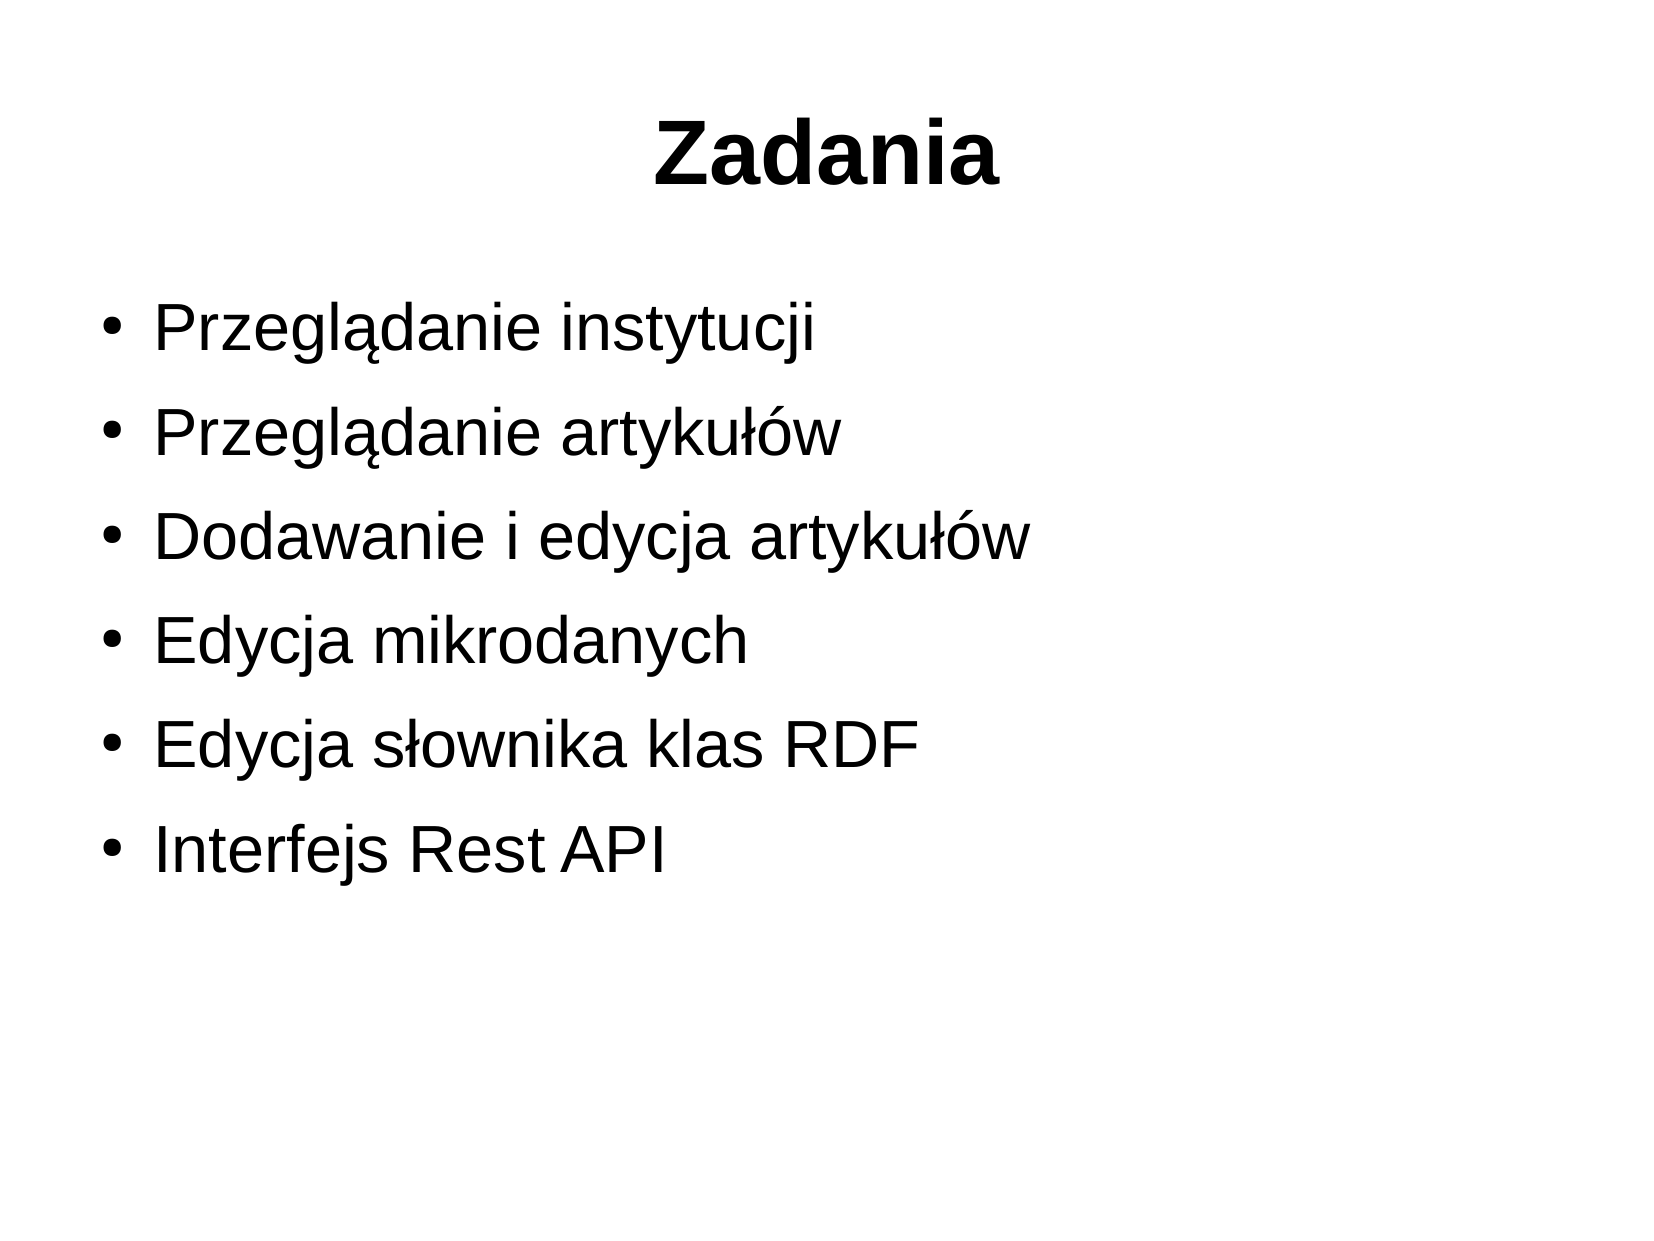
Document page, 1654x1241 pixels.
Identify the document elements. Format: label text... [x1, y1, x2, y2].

title Zadania [82, 49, 1571, 257]
list Przeglądanie instytucji Przeglądanie artykułów Dodawanie i edycja artykułów Edycja mikrodanych Edycja słownika klas RDF Interfejs Rest API [82, 290, 1571, 1010]
